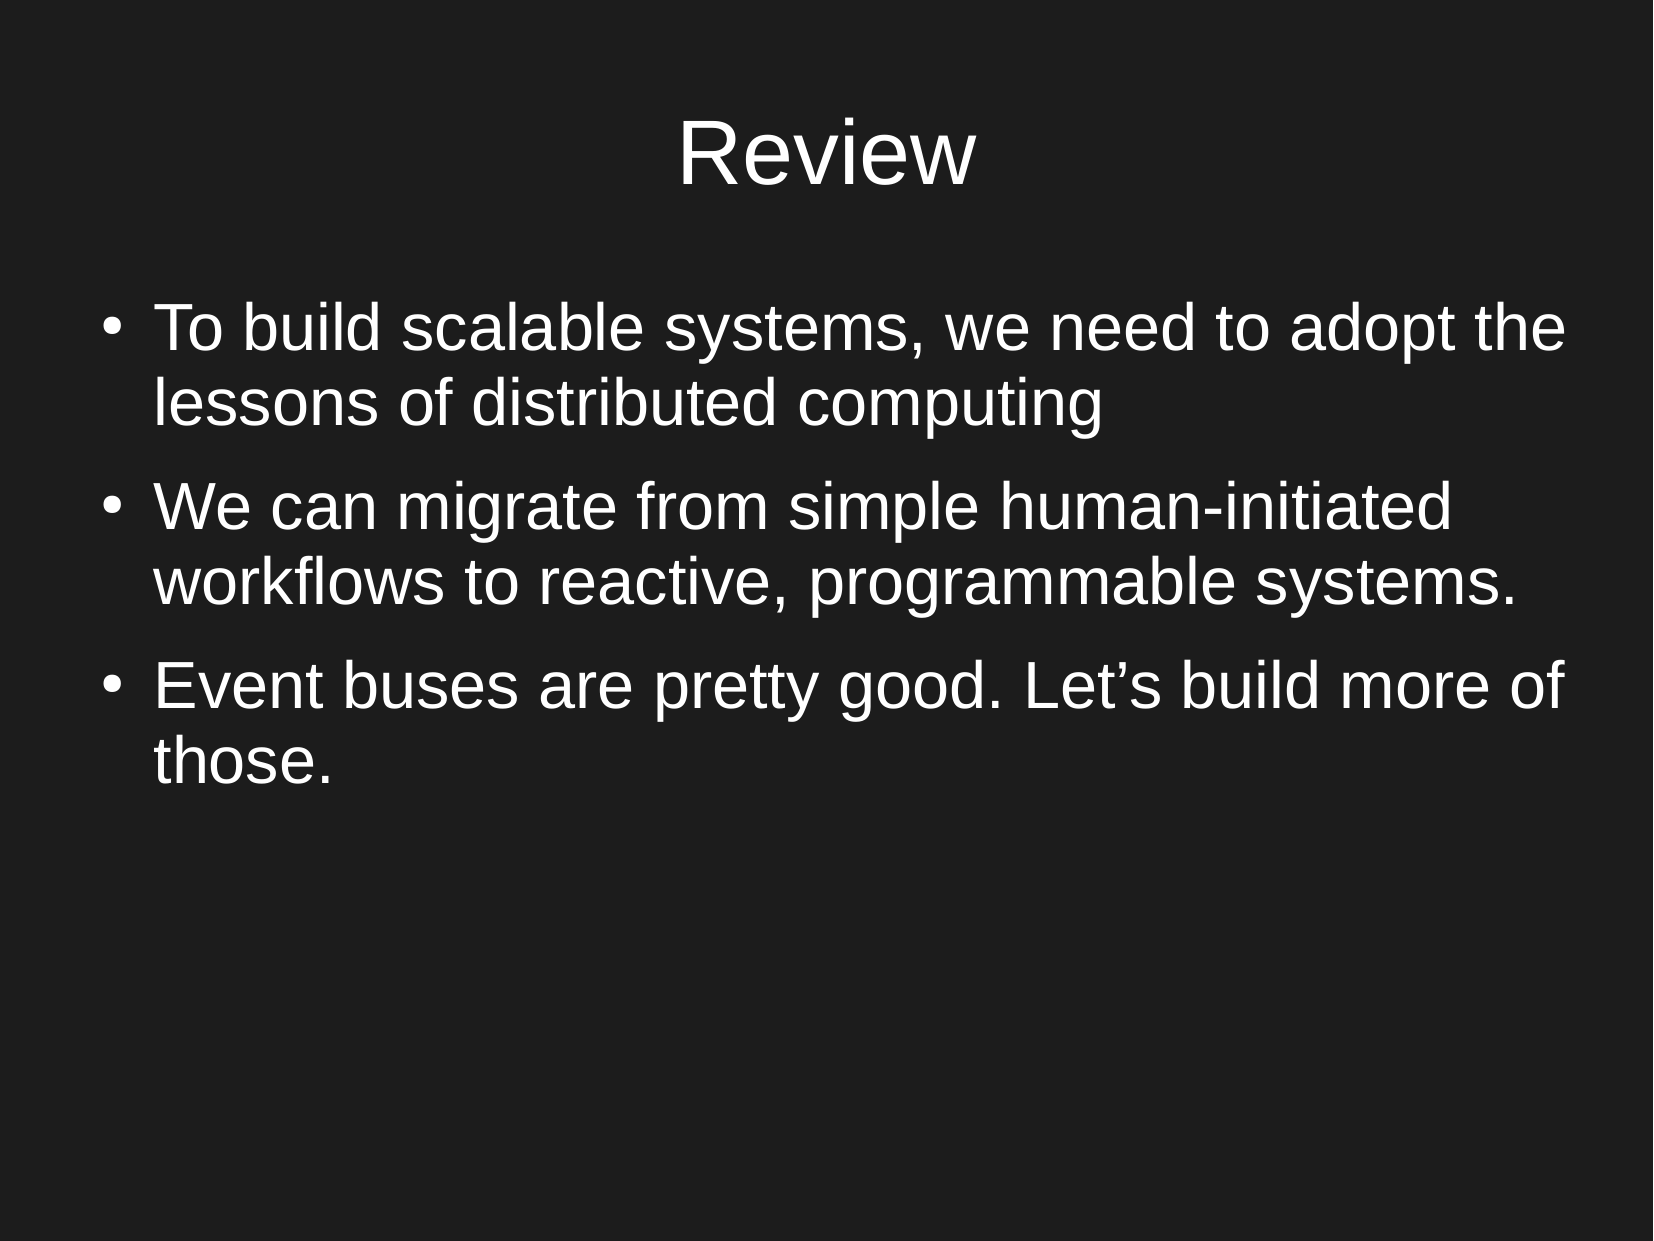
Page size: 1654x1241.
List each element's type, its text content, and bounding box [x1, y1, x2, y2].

list To build scalable systems, we need to adopt the lessons of distributed computing We can migrate from simple human-initiated workflows to reactive, programmable systems. Event buses are pretty good. Let’s build more of those. [82, 290, 1571, 1010]
title Review [82, 49, 1571, 257]
